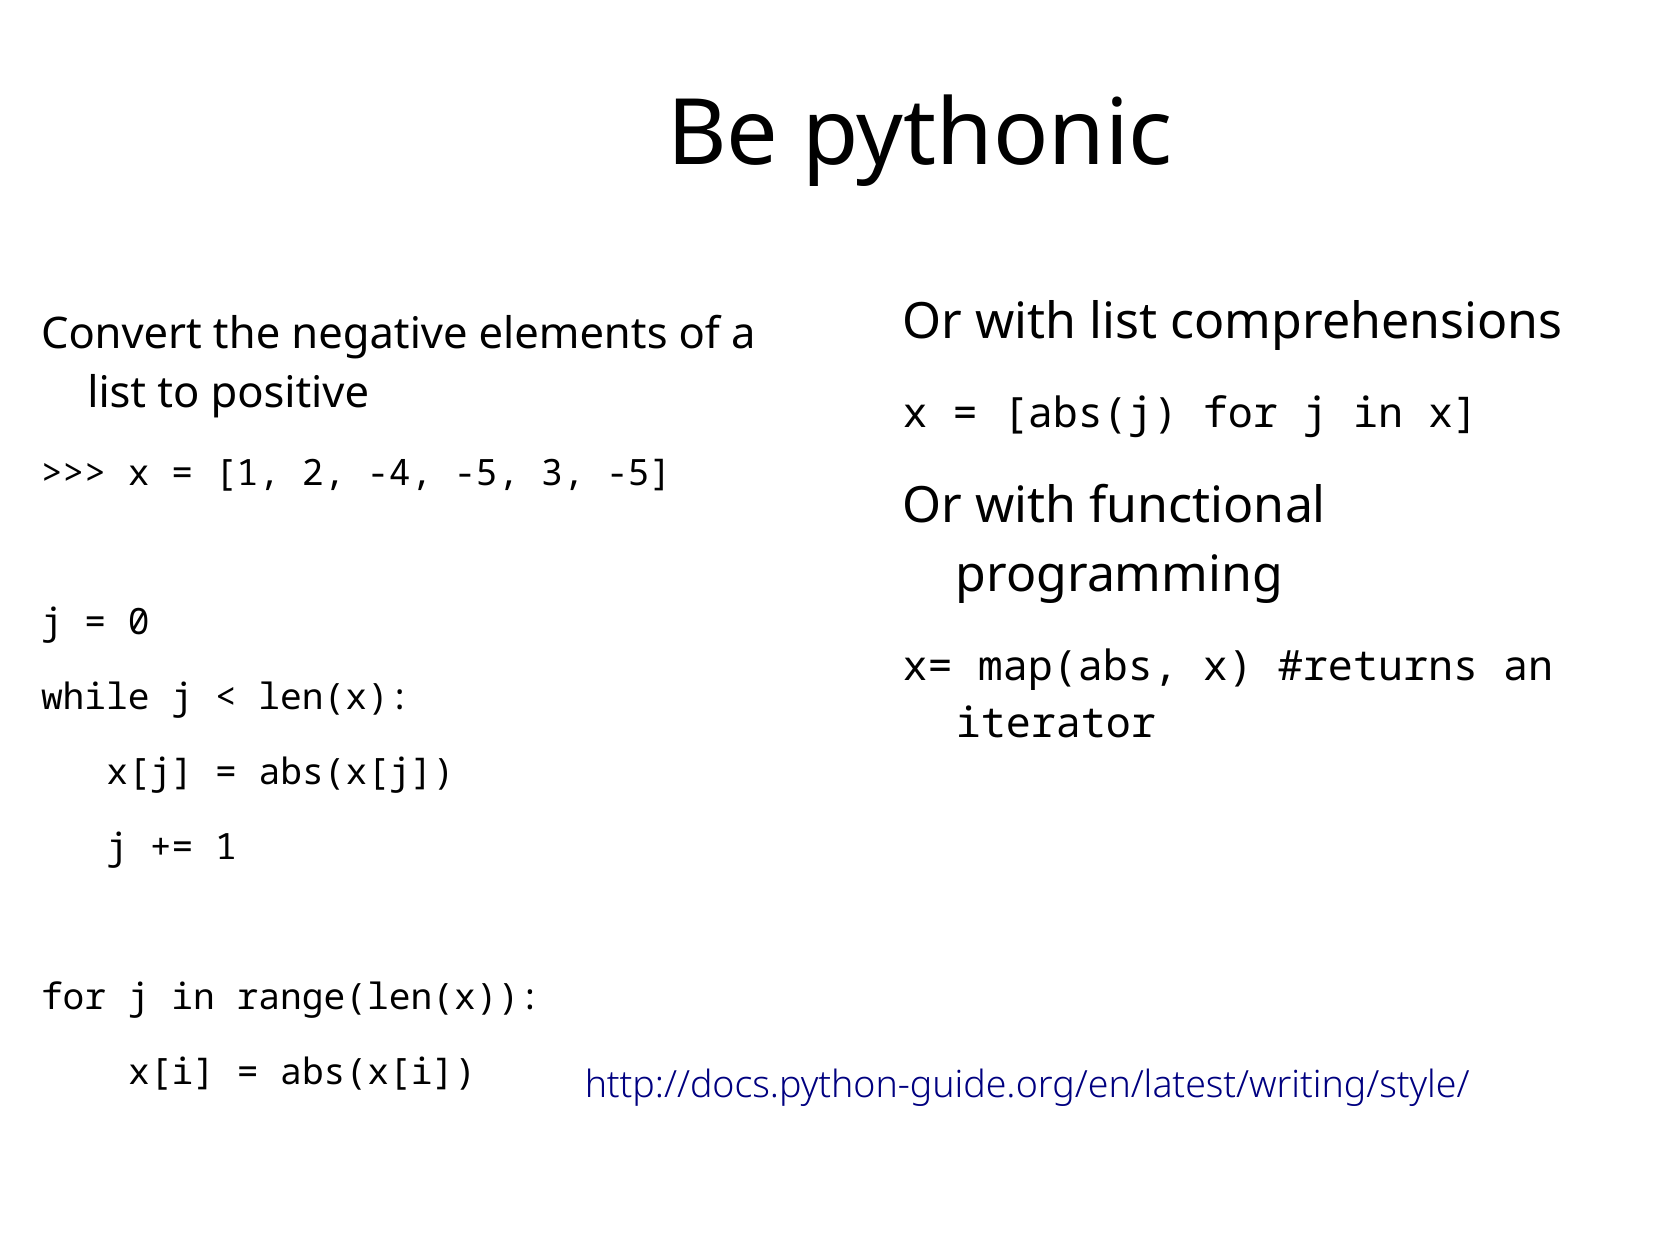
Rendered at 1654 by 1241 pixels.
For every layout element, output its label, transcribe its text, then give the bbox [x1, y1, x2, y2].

text_box http://docs.python-guide.org/en/latest/writing/style/ [570, 1050, 1561, 1155]
list Convert the negative elements of a list to positive >>> x = [1, 2, -4, -5, 3, -5] j = 0 while j < len(x): x[j] = abs(x[j]) j += 1 for j in range(len(x)): x[i] = abs(x[i]) [25, 302, 788, 1106]
title Be pythonic [270, 25, 1571, 233]
list Or with list comprehensions x = [abs(j) for j in x] Or with functional programming x= map(abs, x) #returns an iterator [885, 285, 1647, 1089]
